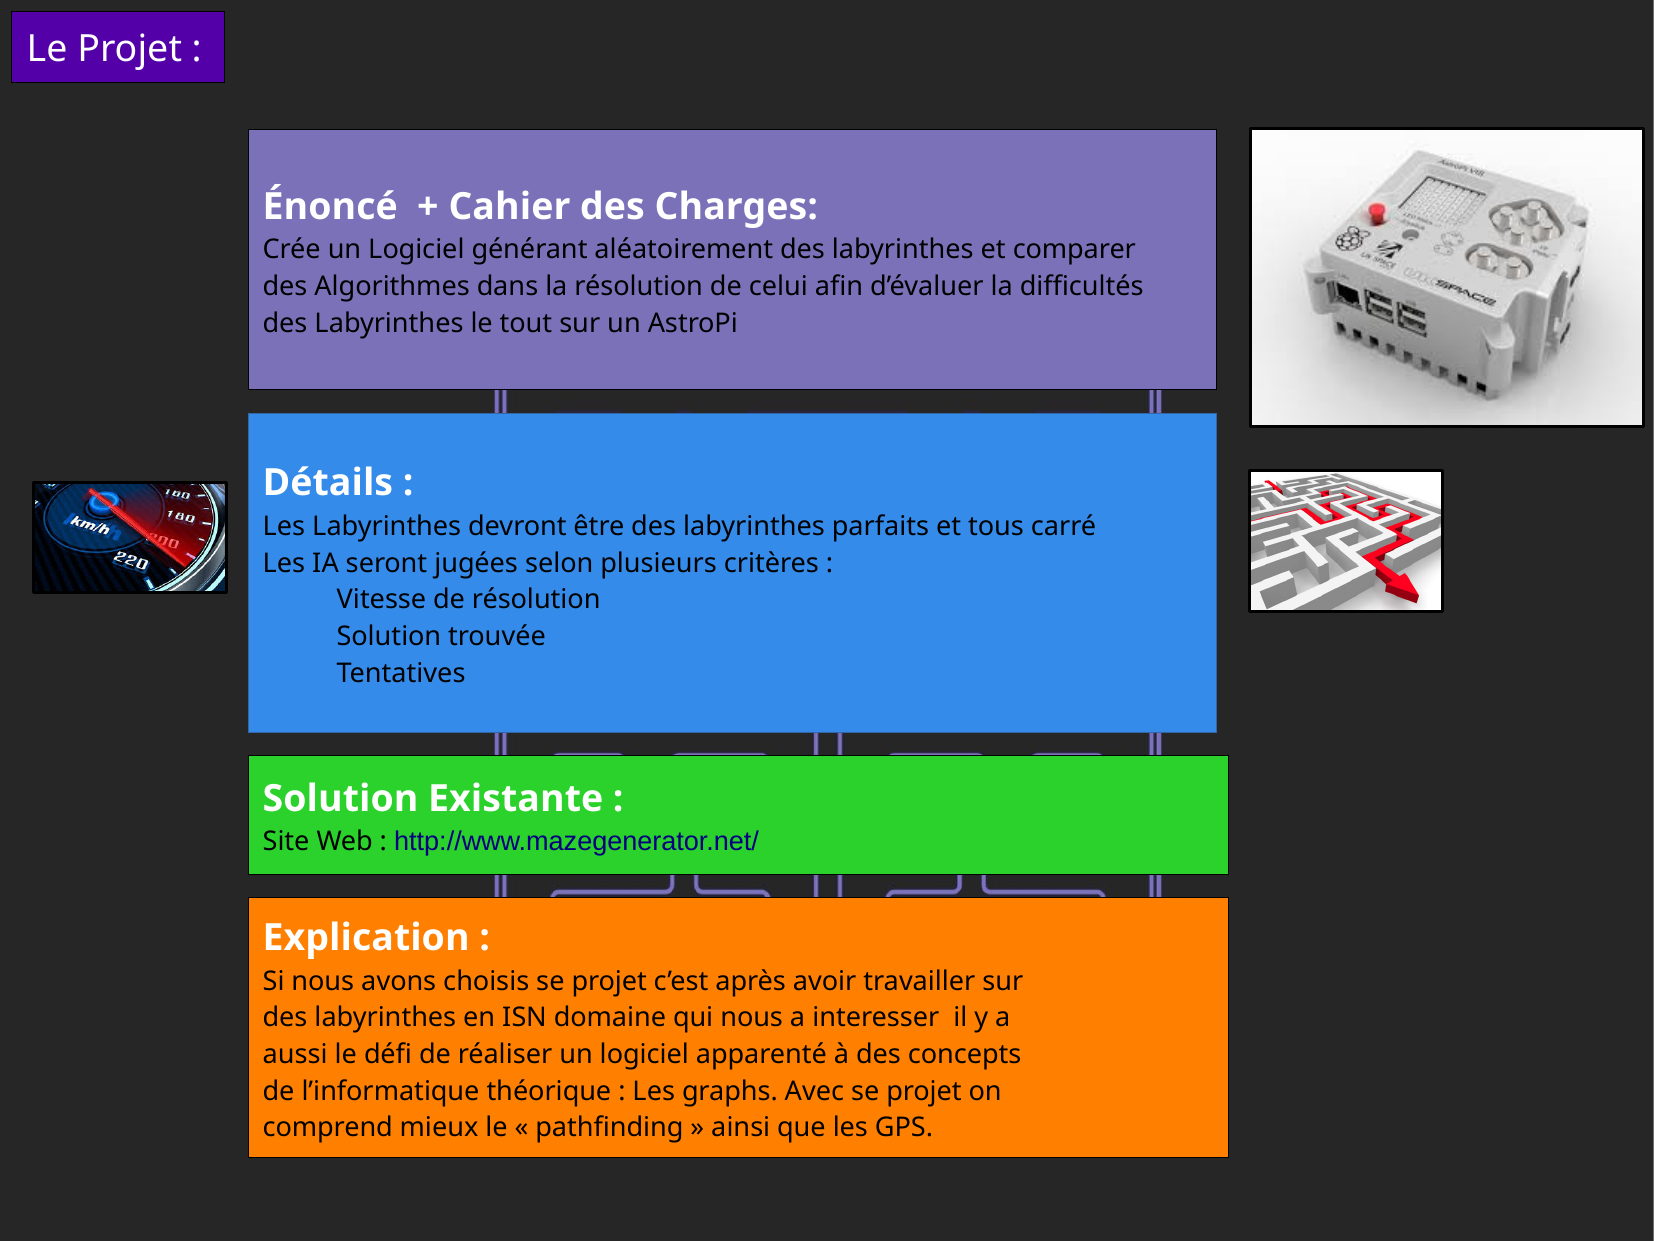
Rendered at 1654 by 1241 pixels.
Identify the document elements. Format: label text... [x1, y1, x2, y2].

text_box Énoncé + Cahier des Charges: Crée un Logiciel générant aléatoirement des labyrinthes et comparer des Algorithmes dans la résolution de celui afin d’évaluer la difficultés des Labyrinthes le tout sur un AstroPi [248, 129, 1217, 390]
text_box Solution Existante : Site Web : http://www.mazegenerator.net/ [248, 755, 1229, 875]
picture [0, 0, 1654, 1241]
text_box Détails : Les Labyrinthes devront être des labyrinthes parfaits et tous carré Les IA seront jugées selon plusieurs critères : Vitesse de résolution Solution trouvée Tentatives [248, 413, 1217, 733]
text_box Explication : Si nous avons choisis se projet c’est après avoir travailler sur des labyrinthes en ISN domaine qui nous a interesser il y a aussi le défi de réaliser un logiciel apparenté à des concepts de l’informatique théorique : Les graphs. Avec se projet on comprend mieux le « pathfinding » ainsi que les GPS. [248, 897, 1229, 1158]
text_box Le Projet : [11, 11, 225, 83]
